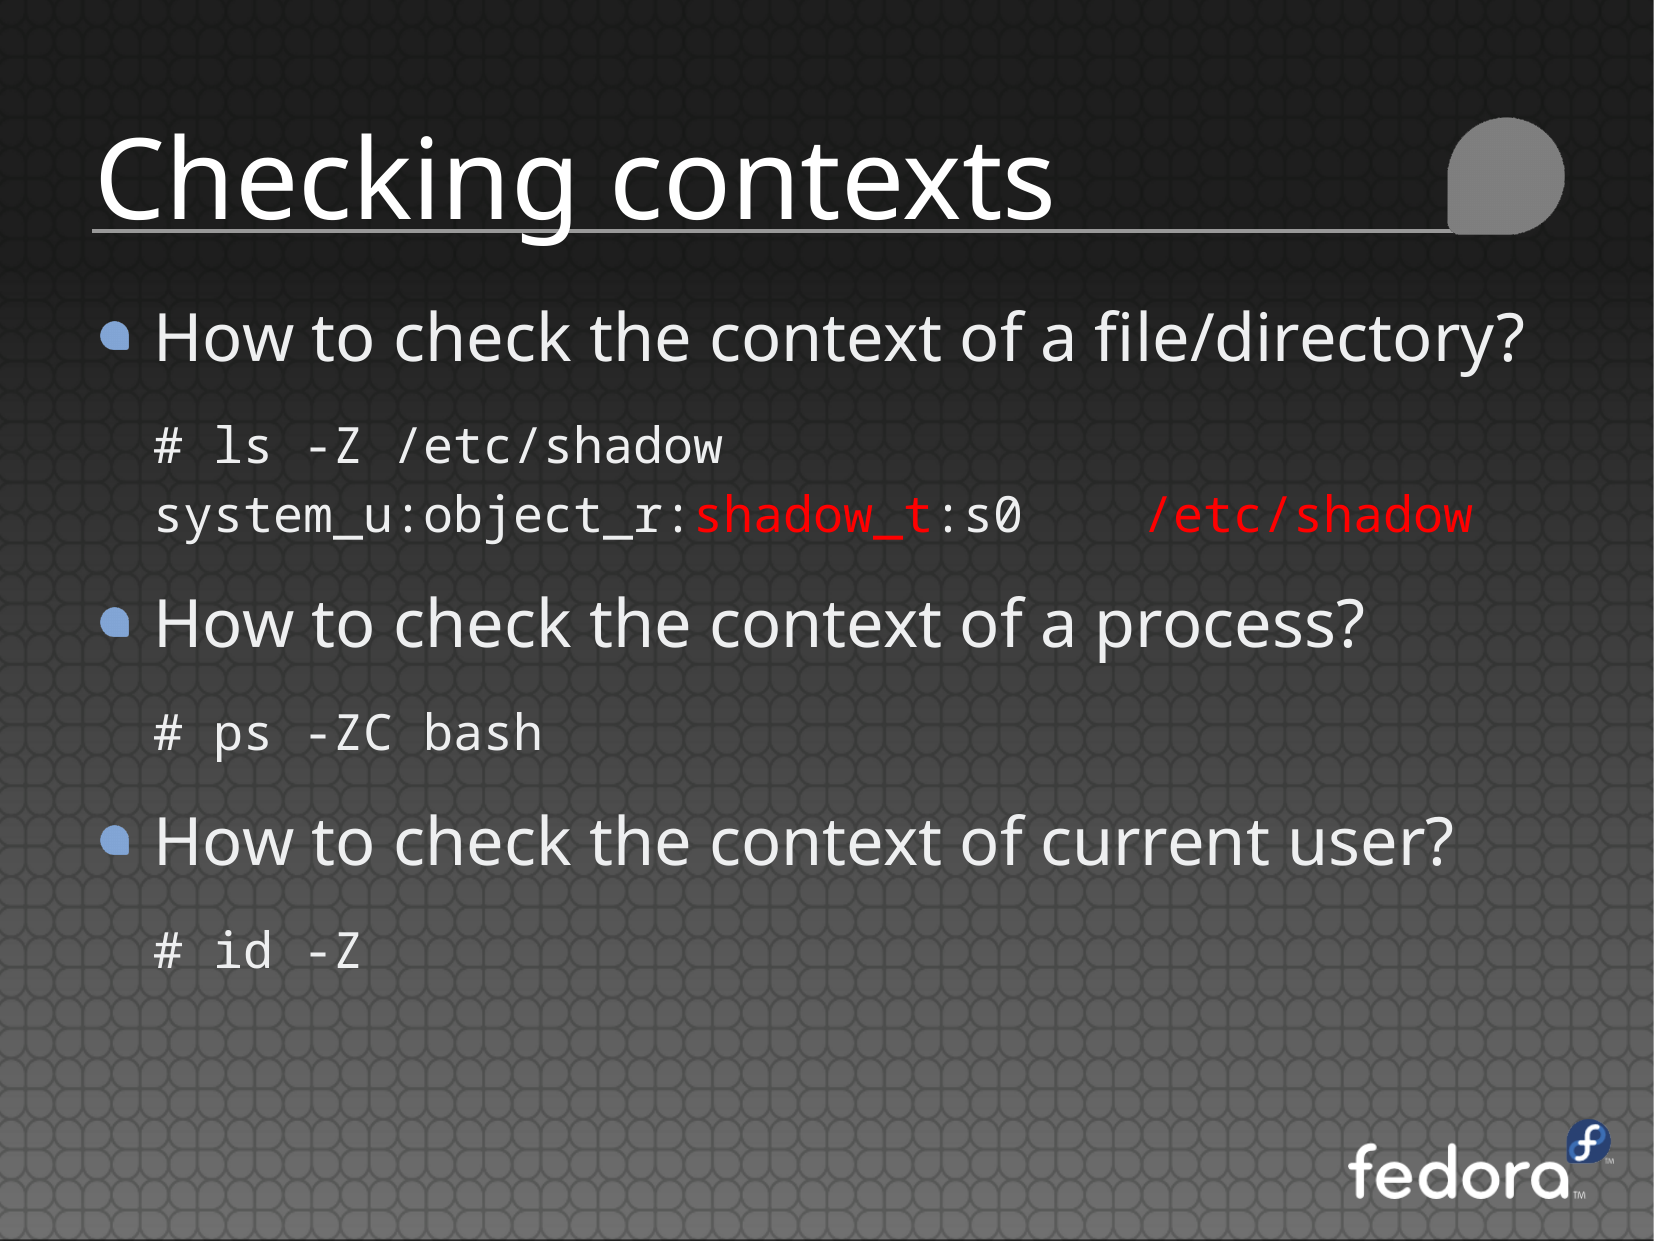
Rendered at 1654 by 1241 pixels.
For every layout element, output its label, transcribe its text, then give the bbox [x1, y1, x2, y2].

picture [0, 0, 1654, 1241]
list How to check the context of a file/directory? # ls -Z /etc/shadow system_u:object_r:shadow_t:s0 /etc/shadow How to check the context of a process? # ps -ZC bash How to check the context of current user? # id -Z [82, 290, 1622, 1094]
title Checking contexts [94, 100, 1426, 251]
